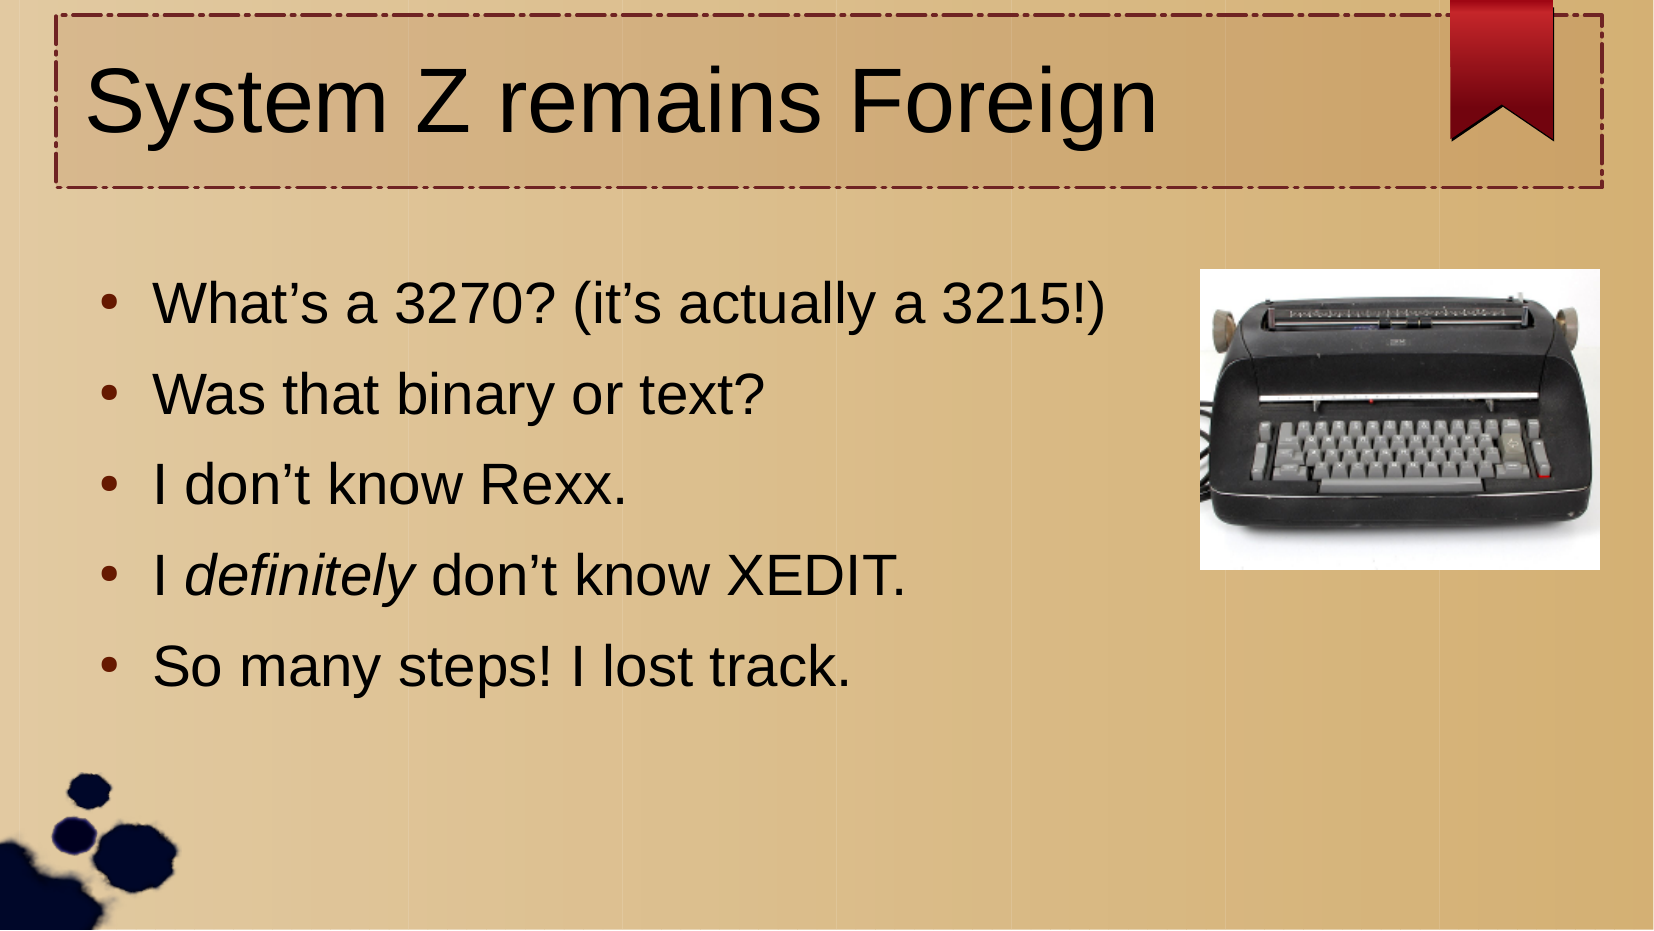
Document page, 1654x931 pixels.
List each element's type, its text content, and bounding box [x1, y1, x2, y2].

list What’s a 3270? (it’s actually a 3215!) Was that binary or text? I don’t know Rexx. I definitely don’t know XEDIT. So many steps! I lost track. [81, 270, 1570, 811]
picture [1200, 269, 1600, 570]
title System Z remains Foreign [59, 11, 1441, 189]
